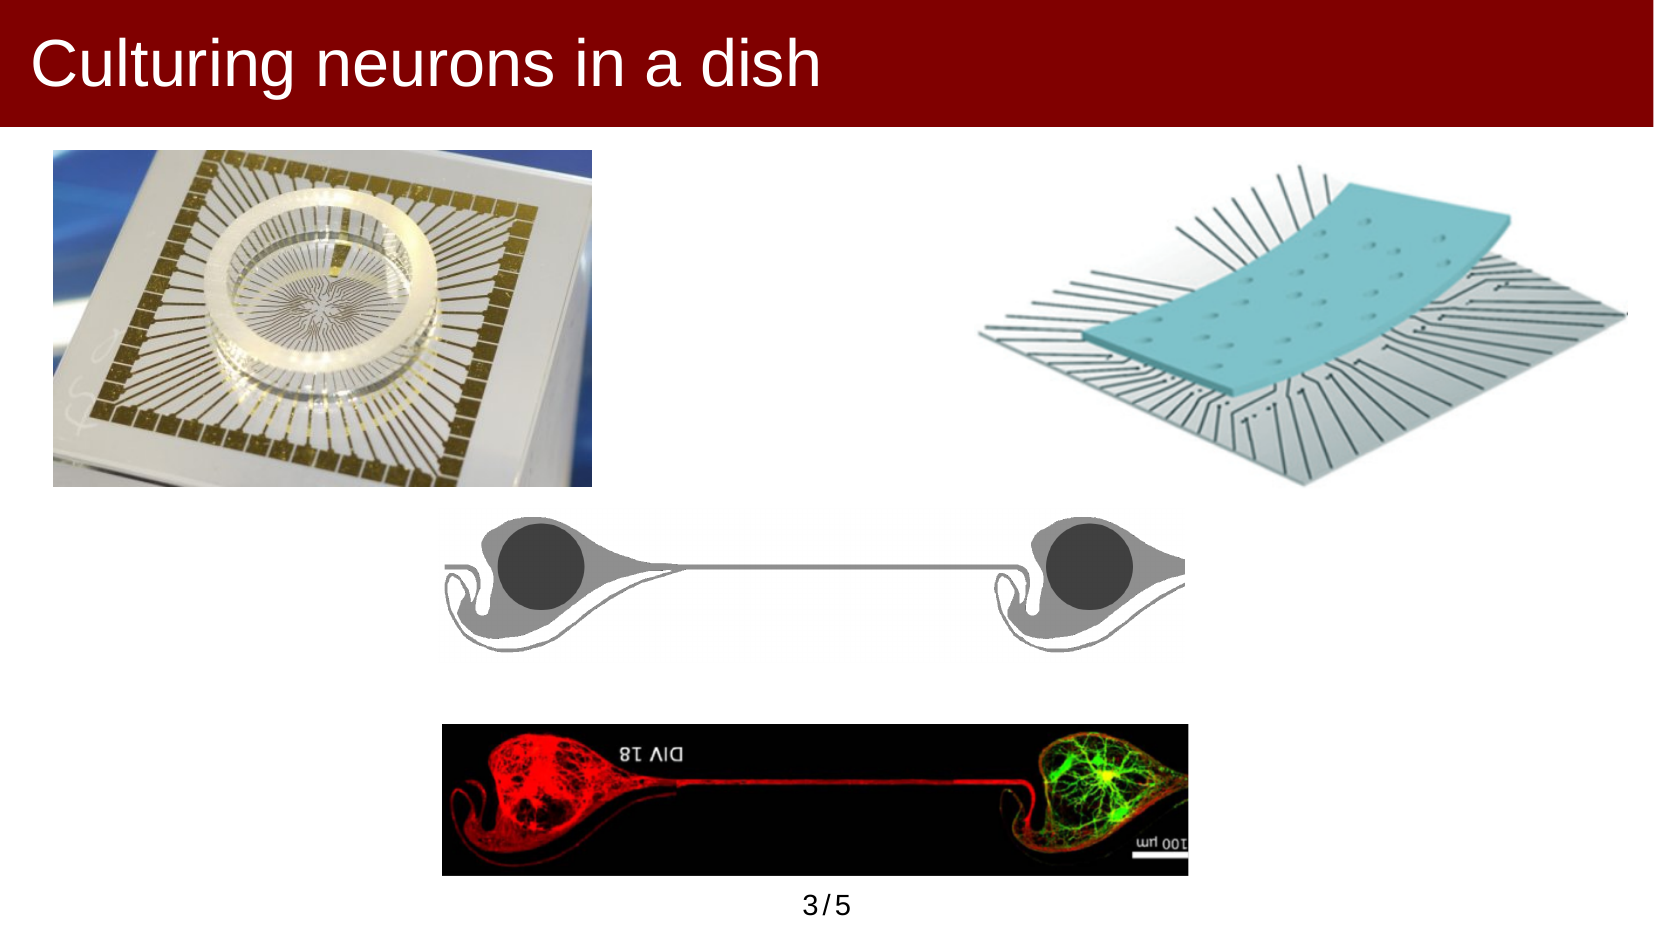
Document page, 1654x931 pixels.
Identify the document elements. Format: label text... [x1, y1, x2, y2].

text_box Culturing neurons in a dish [15, 19, 1631, 109]
picture [438, 141, 1628, 663]
picture [441, 723, 1189, 876]
picture [53, 150, 592, 487]
text_box [0, 0, 1654, 127]
